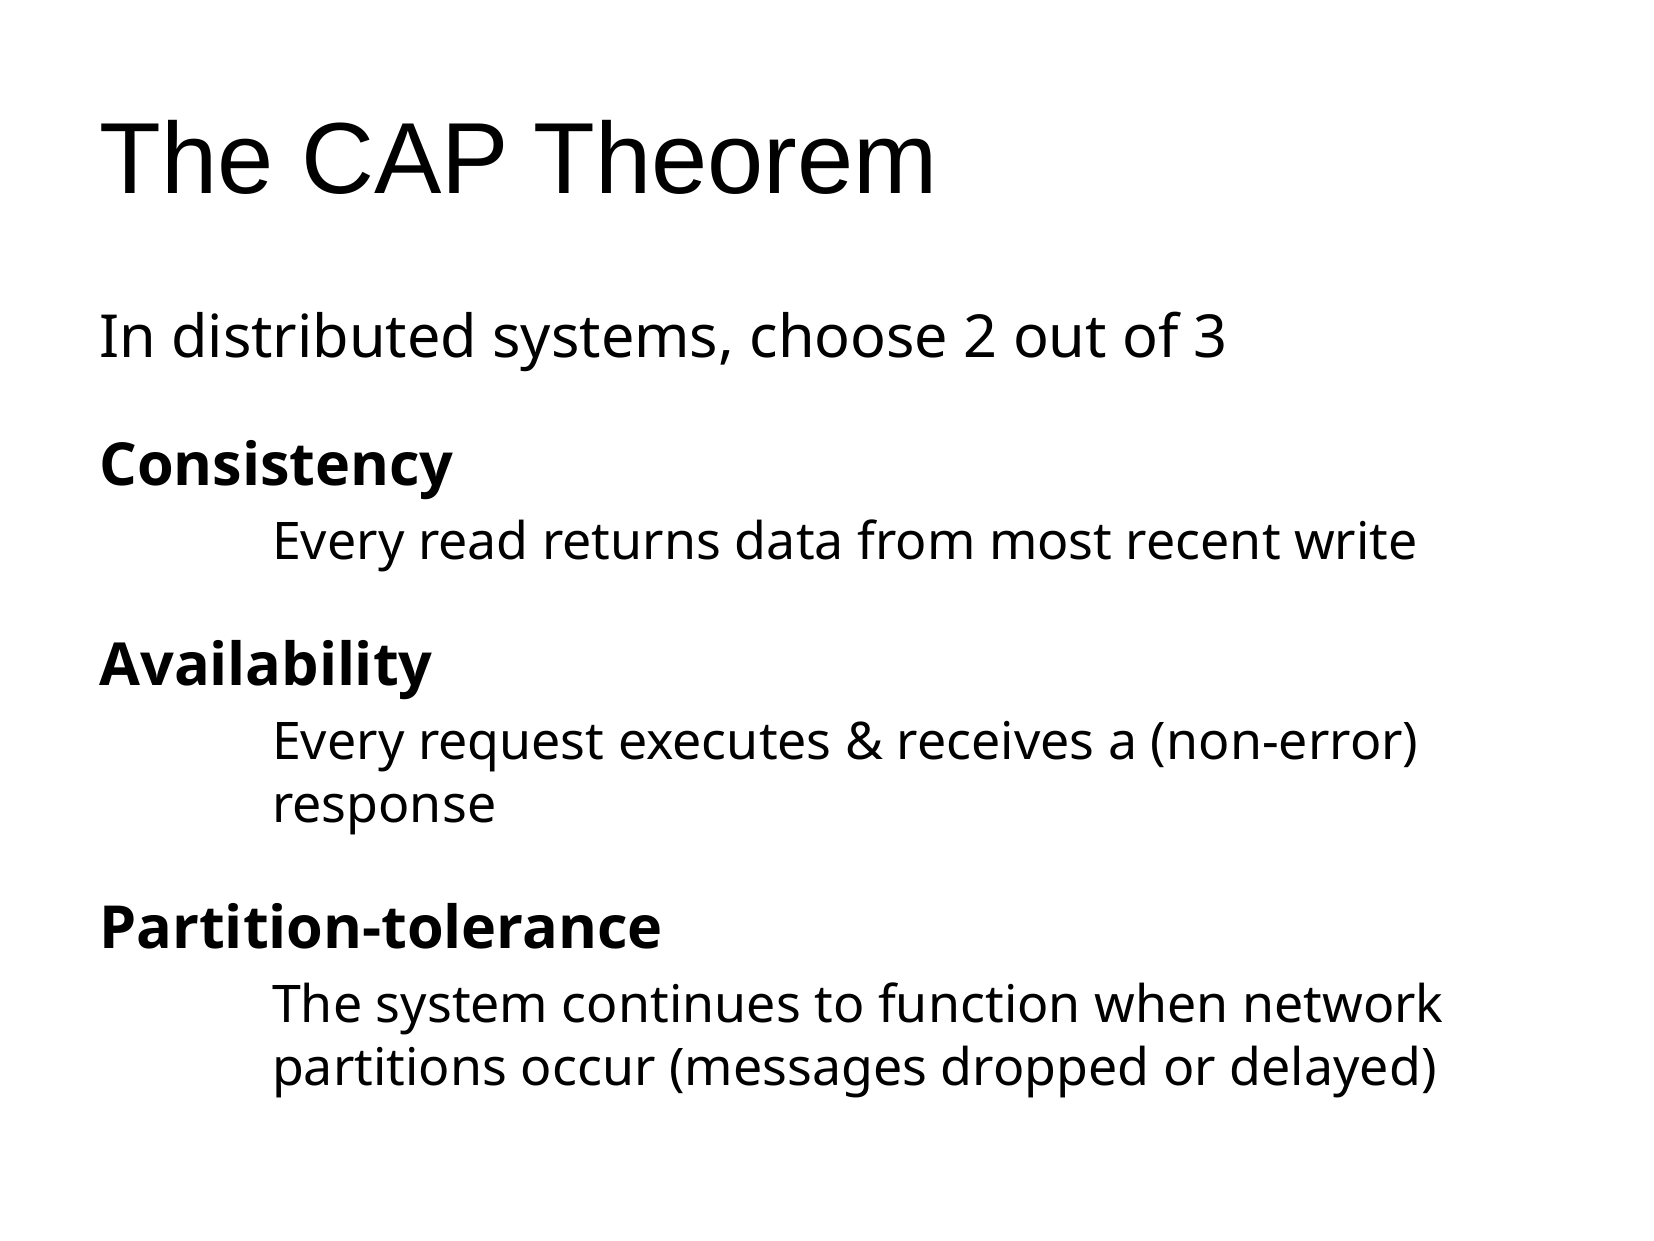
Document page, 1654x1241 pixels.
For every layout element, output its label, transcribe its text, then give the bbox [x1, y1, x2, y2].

list In distributed systems, choose 2 out of 3 Consistency Every read returns data from most recent write Availability Every request executes & receives a (non-error) response Partition-tolerance The system continues to function when network partitions occur (messages dropped or delayed) [82, 289, 1571, 1108]
title The CAP Theorem [82, 49, 1571, 257]
